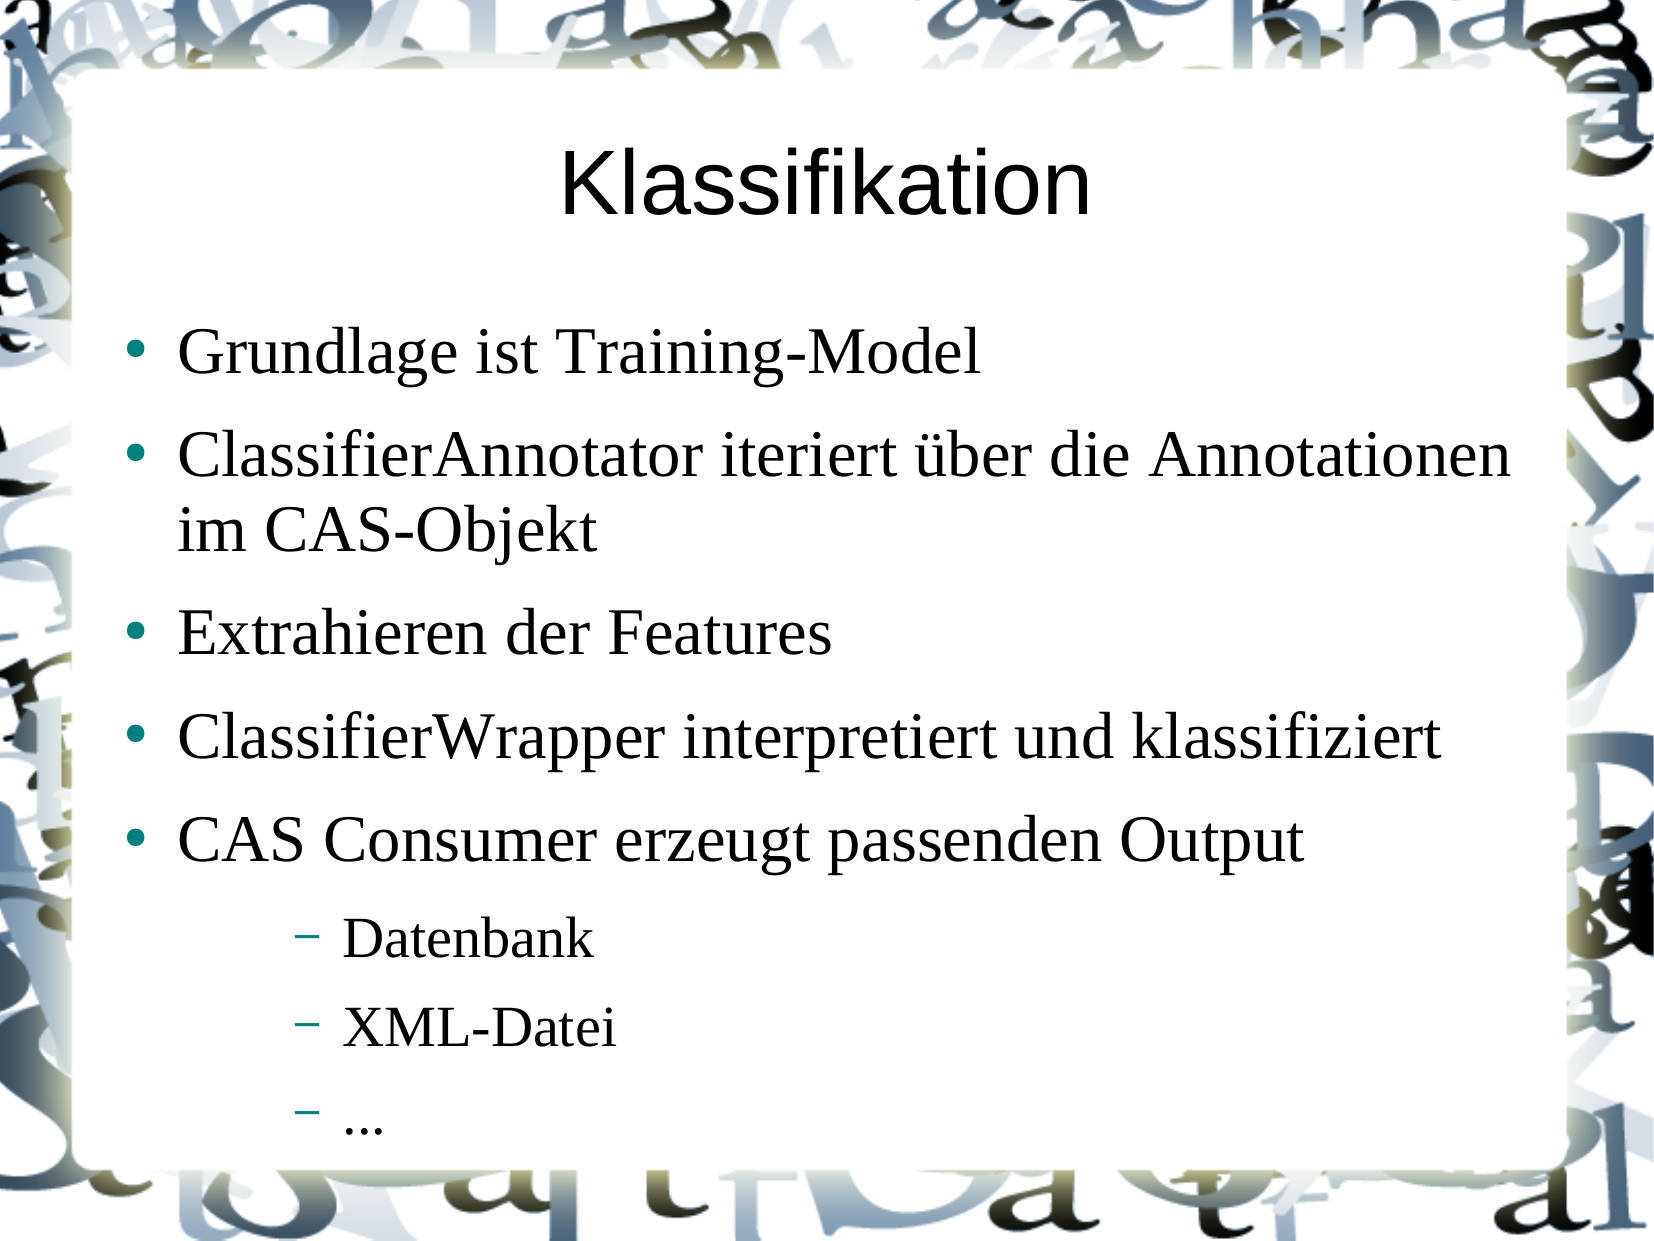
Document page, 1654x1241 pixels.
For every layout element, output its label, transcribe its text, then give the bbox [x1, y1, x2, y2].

picture [0, 0, 1654, 1241]
list Grundlage ist Training-Model ClassifierAnnotator iteriert über die Annotationen im CAS-Objekt Extrahieren der Features ClassifierWrapper interpretiert und klassifiziert CAS Consumer erzeugt passenden Output Datenbank XML-Datei ... [106, 313, 1530, 1147]
title Klassifikation [82, 78, 1571, 287]
